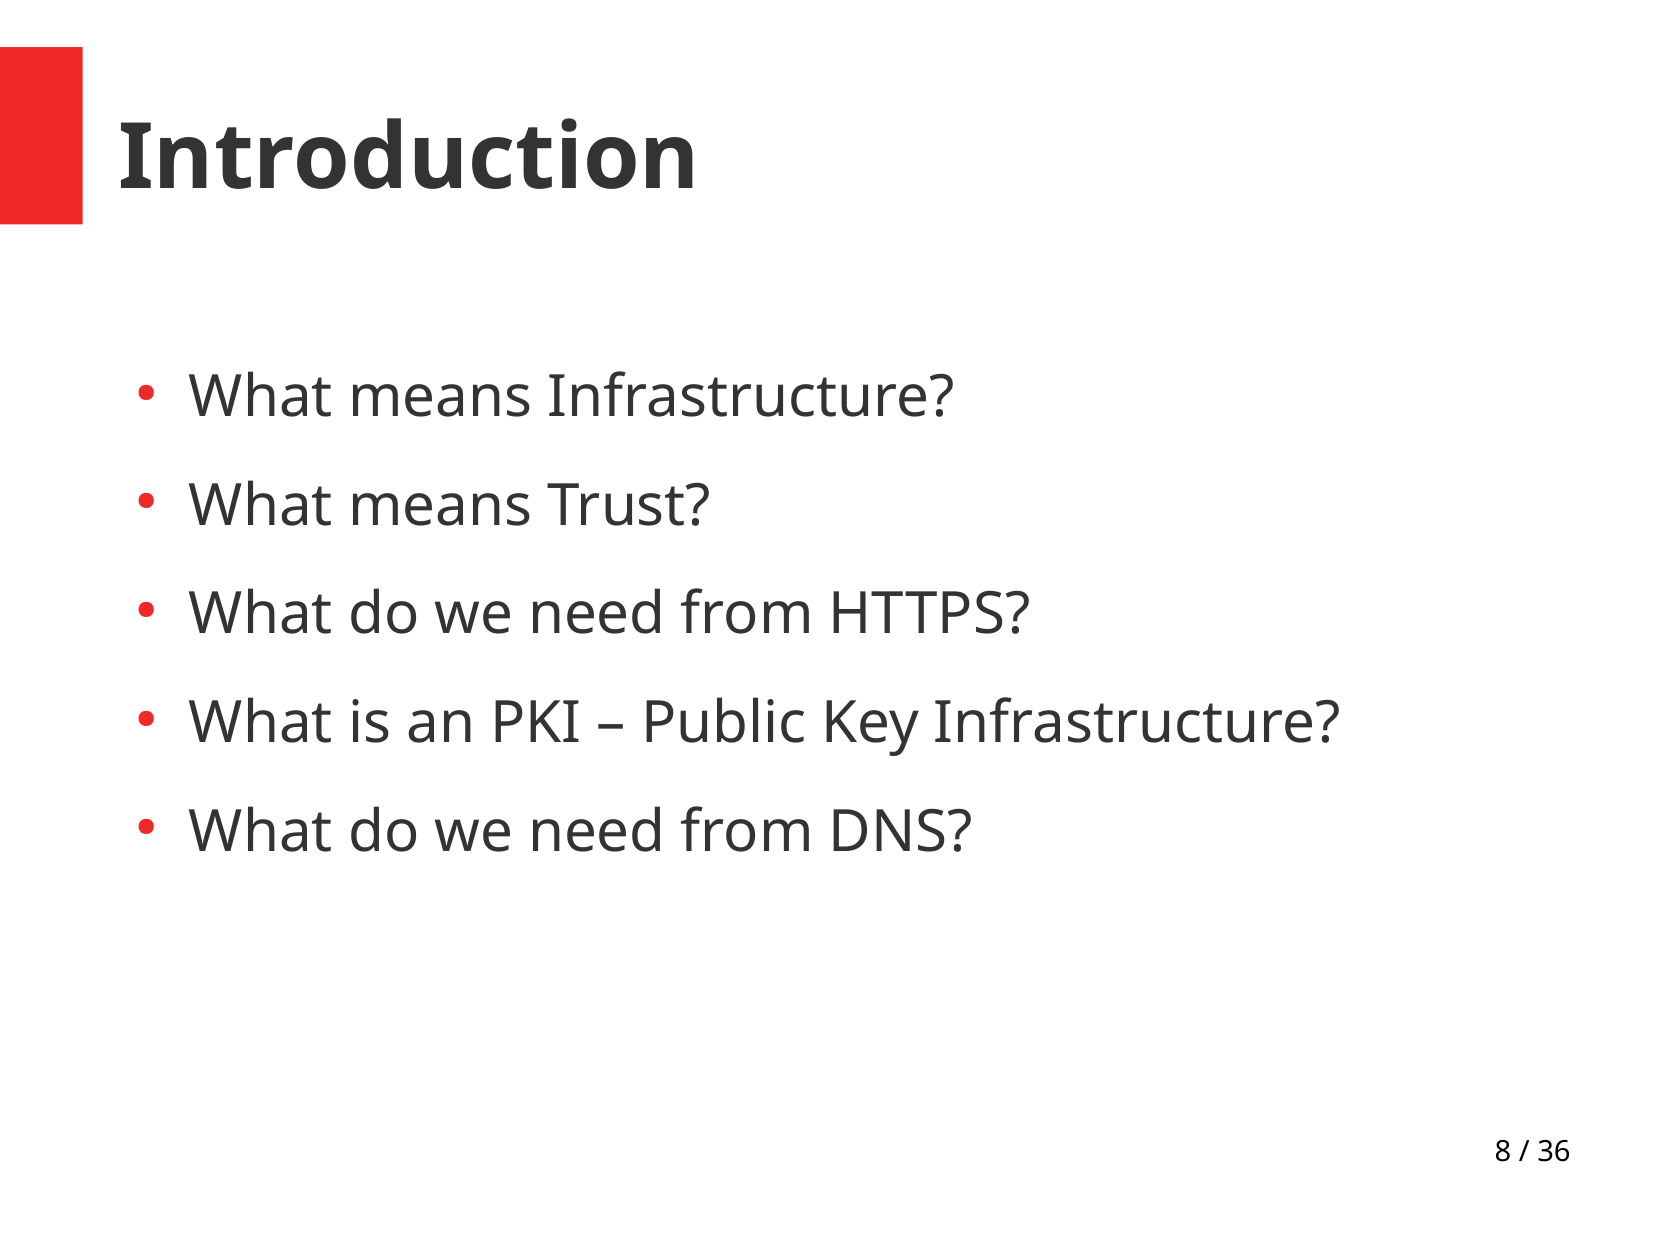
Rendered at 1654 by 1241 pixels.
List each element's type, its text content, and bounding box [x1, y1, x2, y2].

list What means Infrastructure? What means Trust? What do we need from HTTPS? What is an PKI – Public Key Infrastructure? What do we need from DNS? [118, 354, 1536, 1074]
title Introduction [118, 49, 1571, 257]
